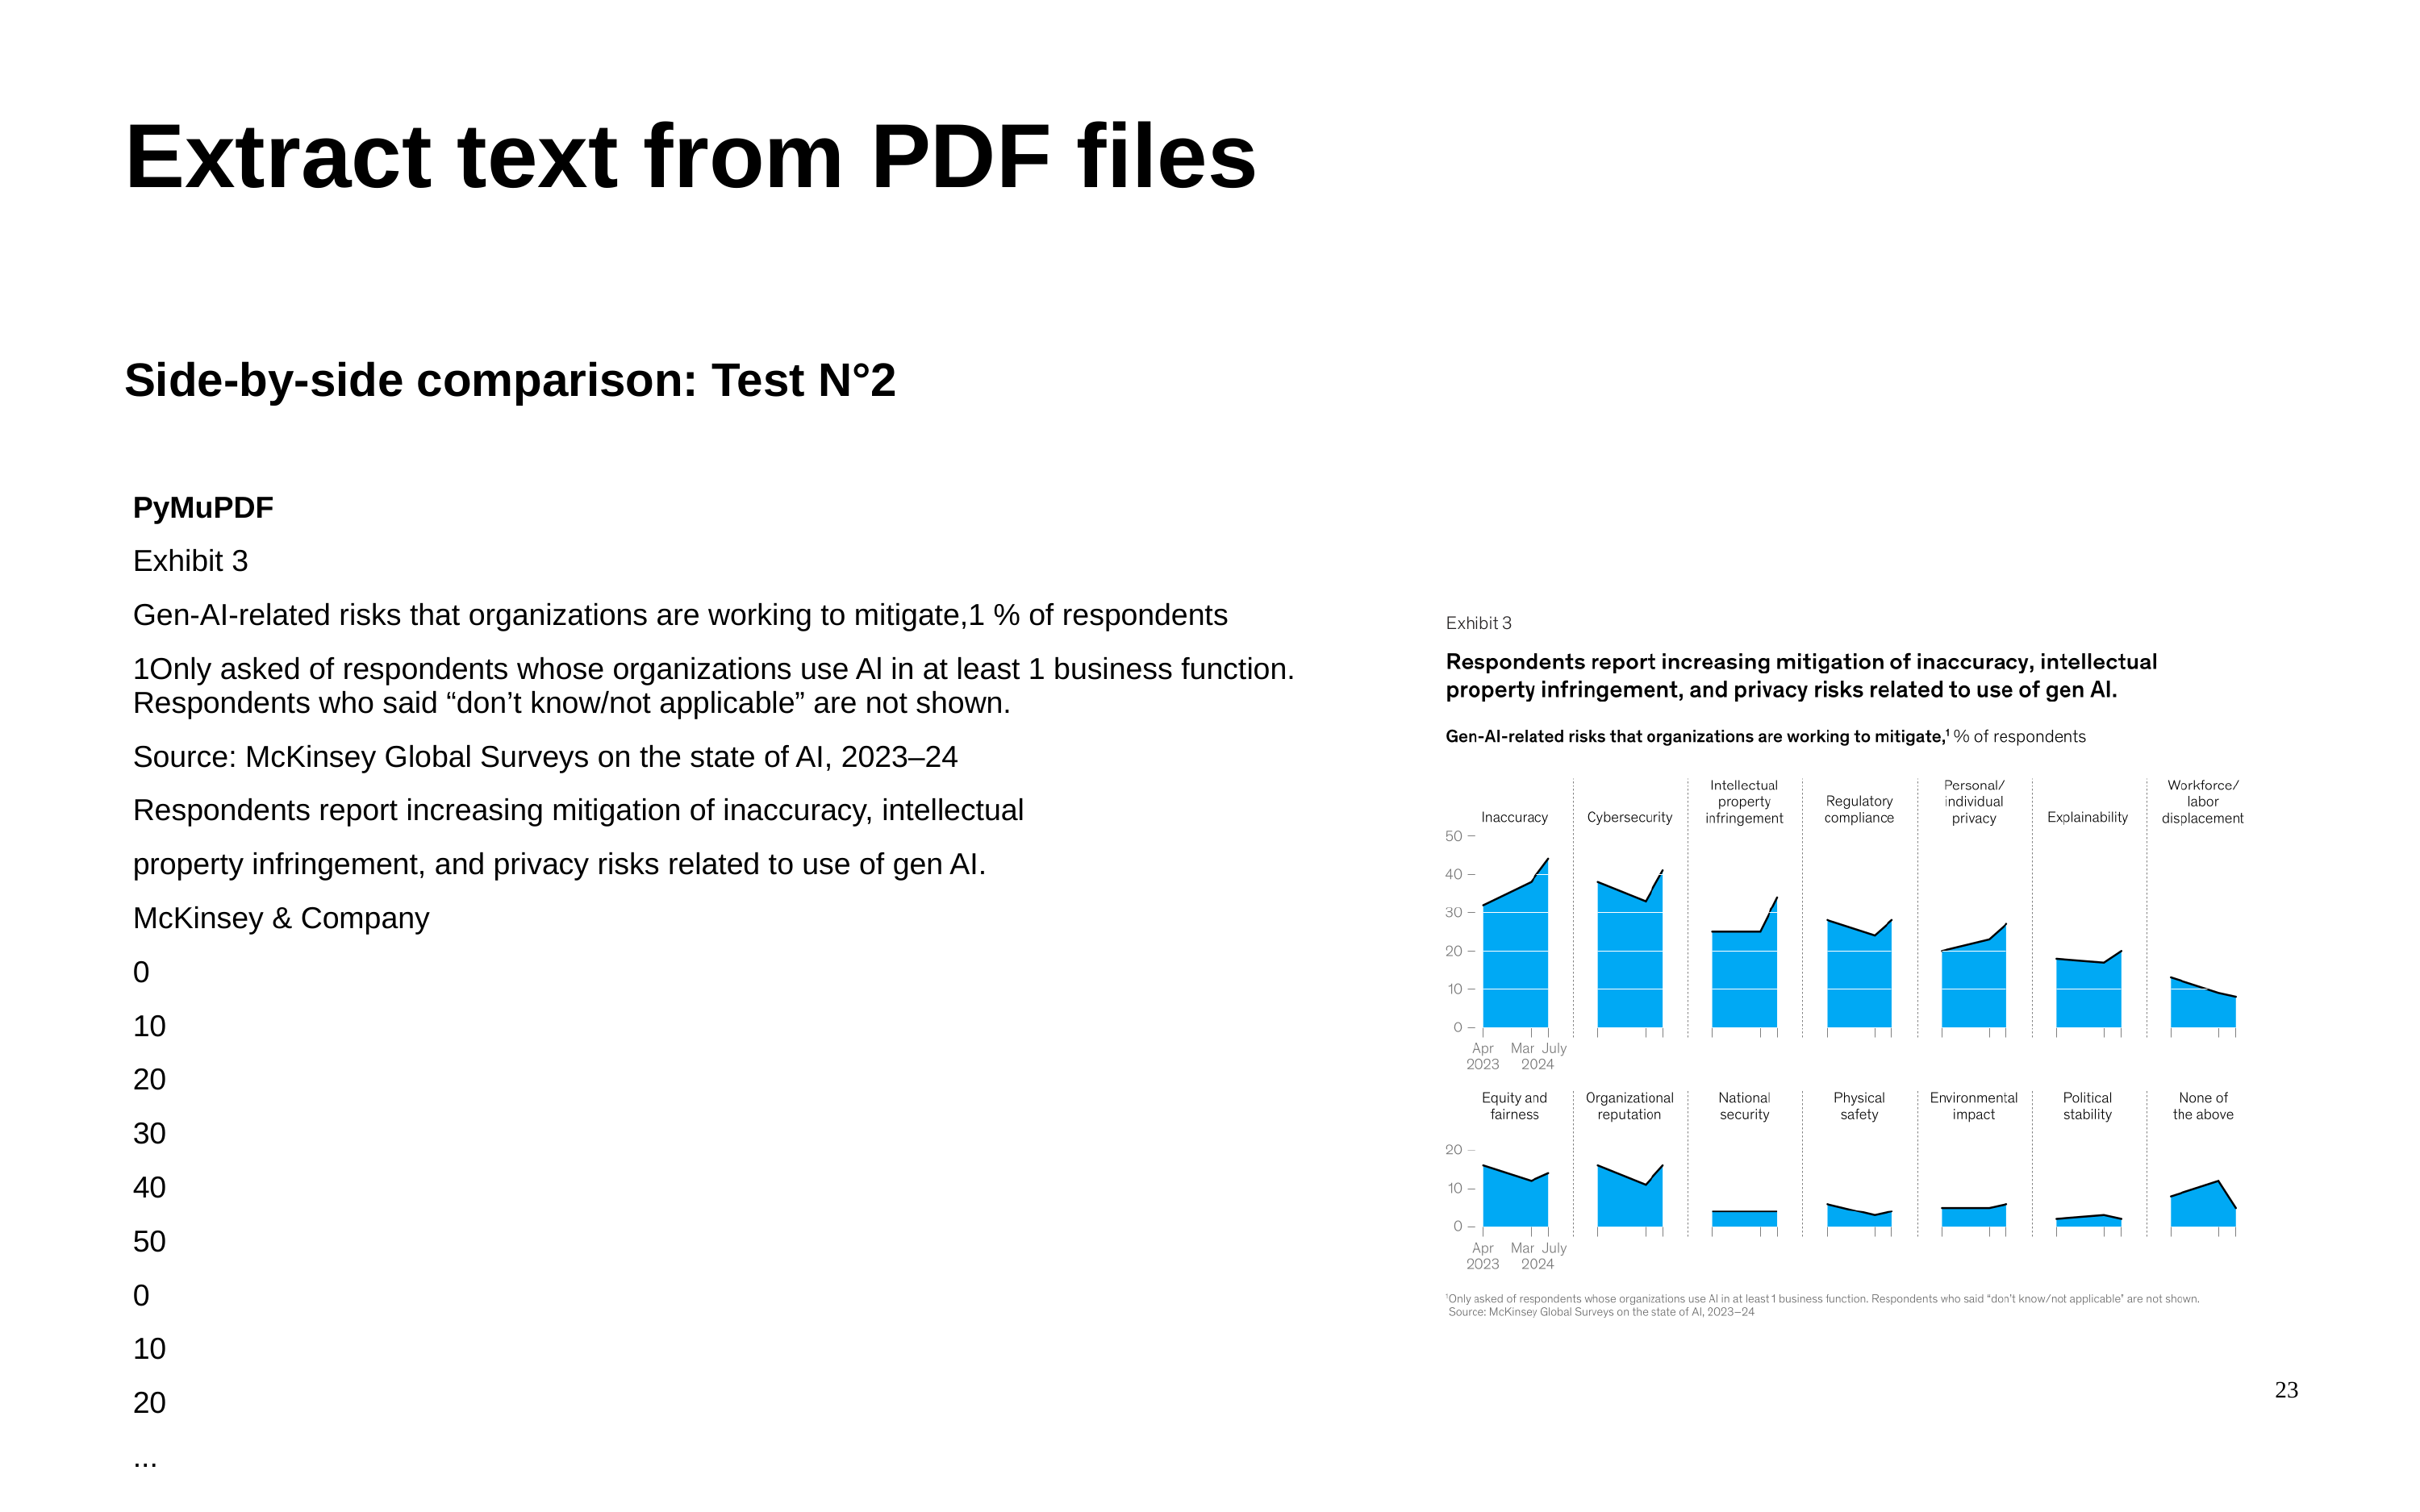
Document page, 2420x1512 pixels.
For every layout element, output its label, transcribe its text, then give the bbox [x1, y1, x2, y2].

picture [1417, 604, 2300, 1332]
text_box Side-by-side comparison: Test N°2 [112, 322, 2118, 413]
text_box PyMuPDF Exhibit 3 Gen-AI-related risks that organizations are working to mitigate,1 % of respondents 1Only asked of respondents whose organizations use Al in at least 1 business function. Respondents who said “don’t know/not applicable” are not shown. Source: McKinsey Global Surveys on the state of AI, 2023–24 Respondents report increasing mitigation of inaccuracy, intellectual property infringement, and privacy risks related to use of gen AI. McKinsey & Company 0 10 20 30 40 50 0 10 20 ... [121, 484, 1332, 1480]
text_box Extract text from PDF files [112, 61, 2173, 251]
